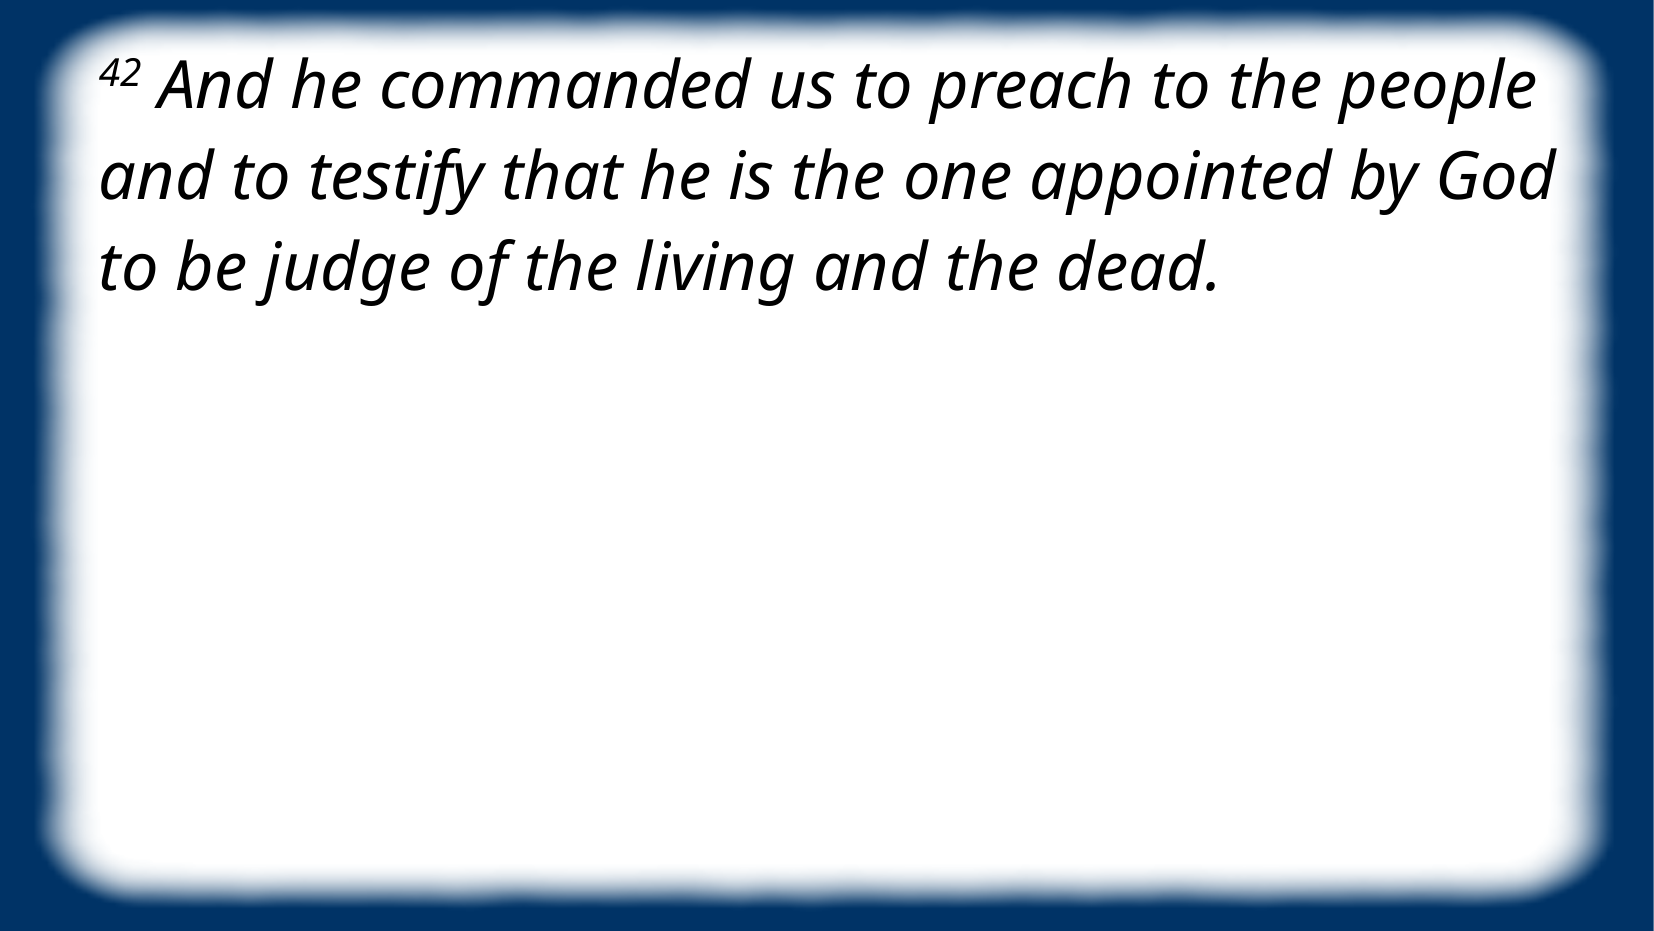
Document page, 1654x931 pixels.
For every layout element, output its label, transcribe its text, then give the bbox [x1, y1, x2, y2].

picture [0, 0, 1654, 931]
text_box 42 And he commanded us to preach to the people and to testify that he is the one appointed by God to be judge of the living and the dead. [84, 30, 1576, 361]
